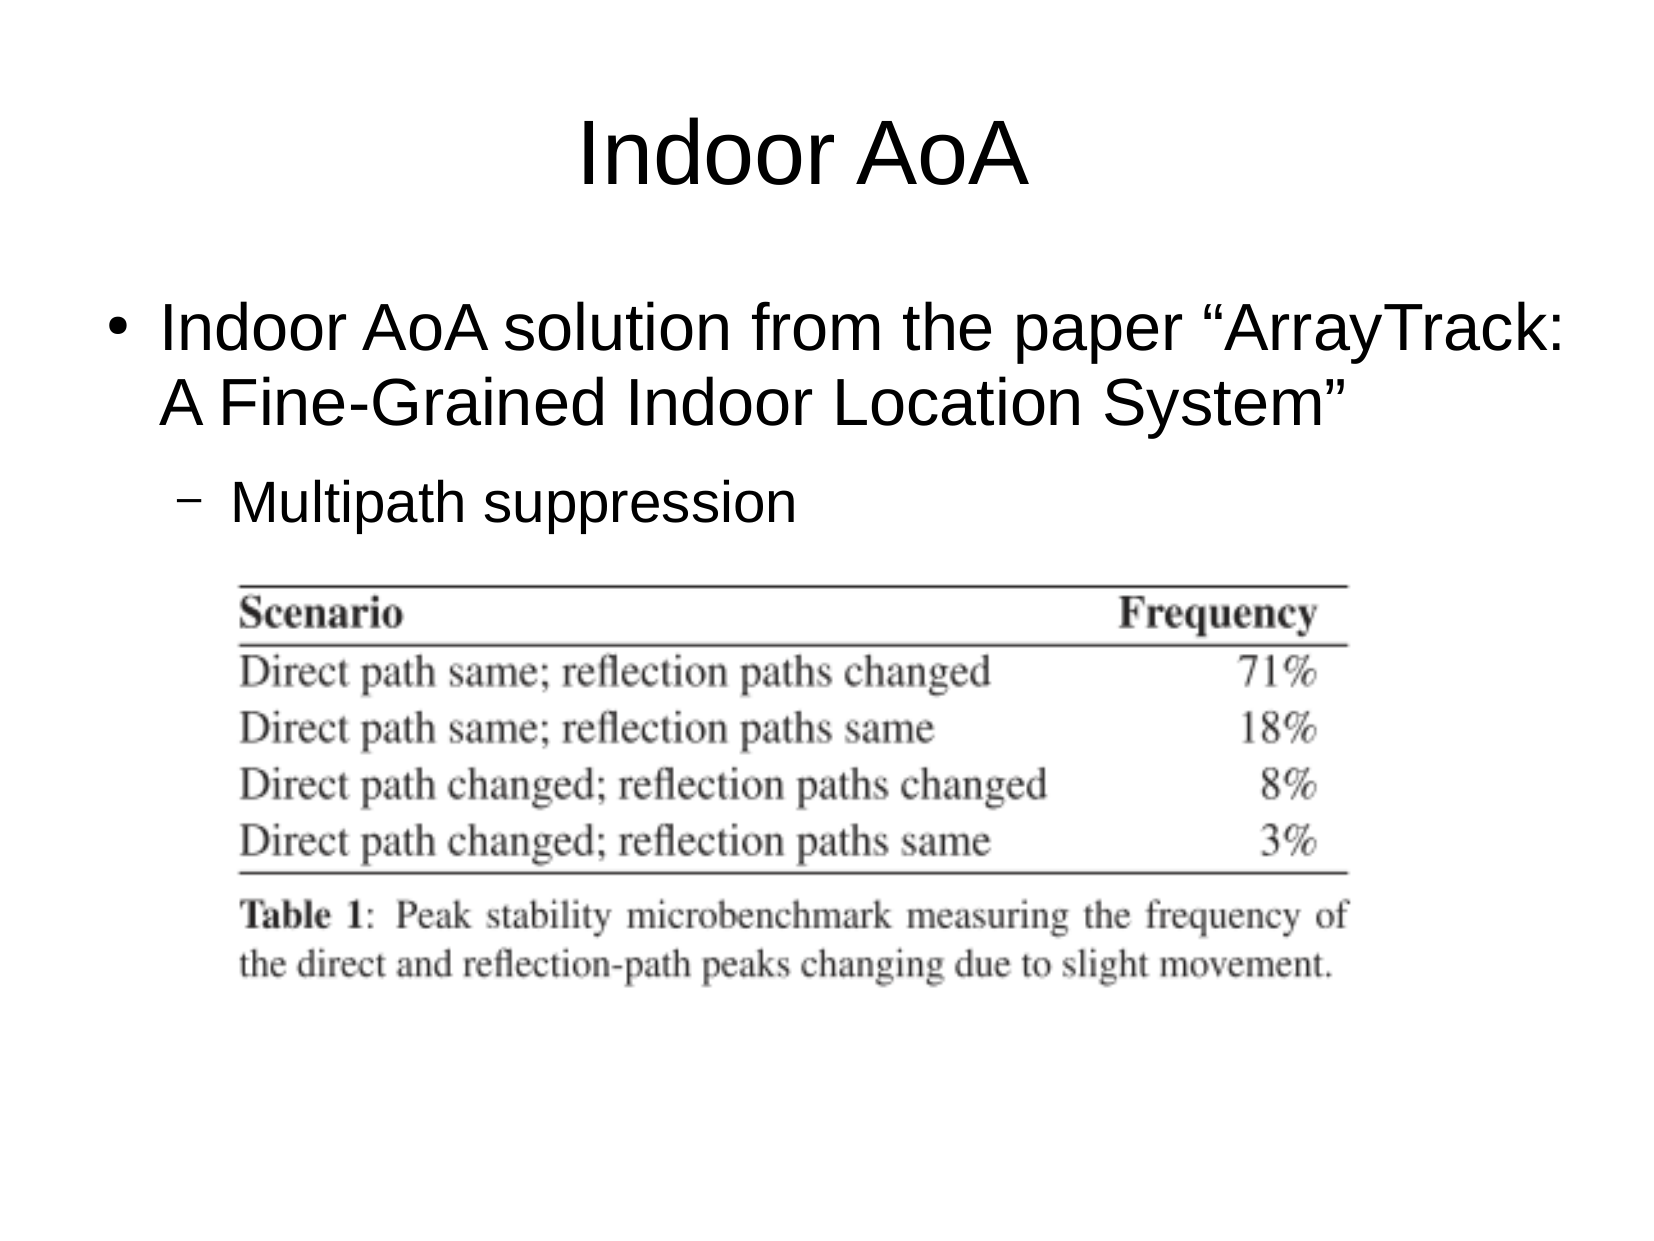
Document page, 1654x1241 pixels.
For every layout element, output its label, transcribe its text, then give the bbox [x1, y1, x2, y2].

list Indoor AoA solution from the paper “ArrayTrack: A Fine-Grained Indoor Location System” Multipath suppression [88, 290, 1577, 1010]
picture [210, 554, 1366, 1021]
title Indoor AoA [82, 49, 1571, 257]
